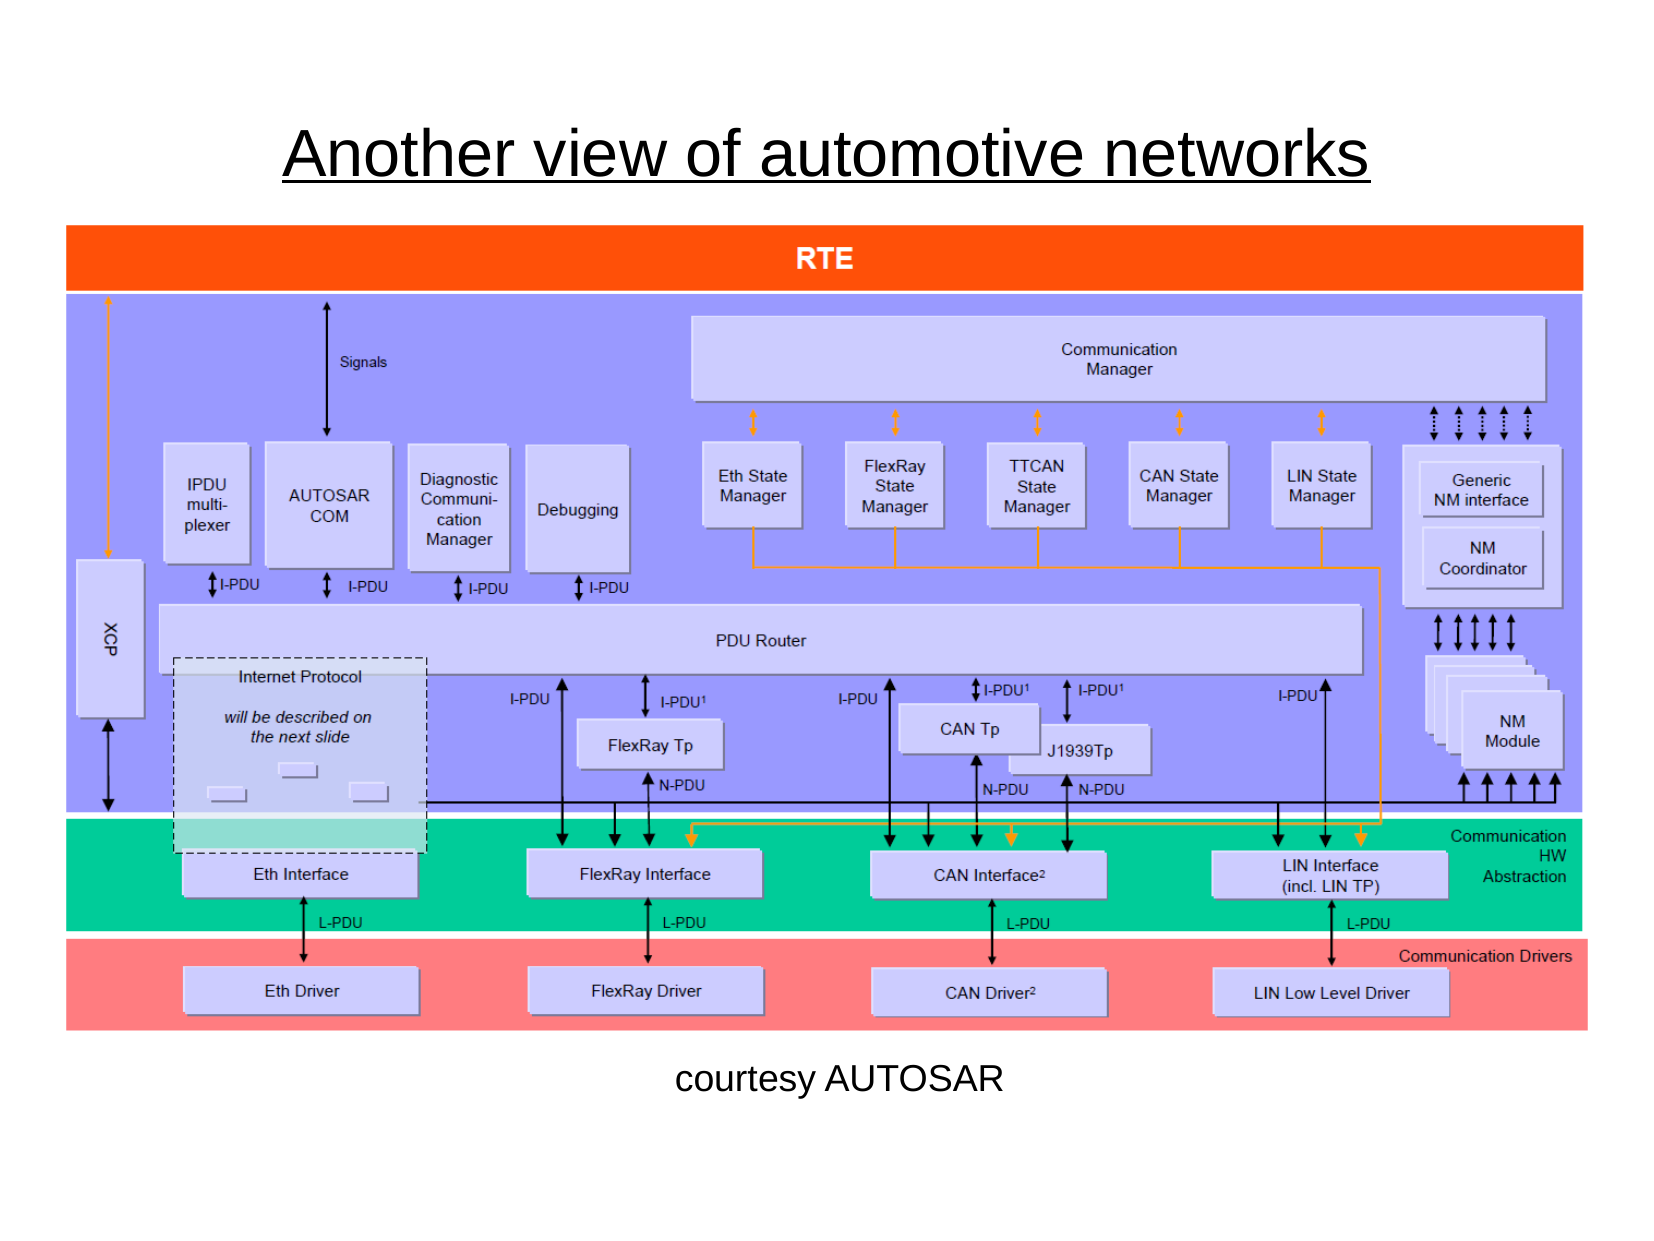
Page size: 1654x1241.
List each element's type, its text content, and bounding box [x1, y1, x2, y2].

text_box courtesy AUTOSAR [659, 1050, 1020, 1107]
picture [51, 210, 1602, 1036]
title Another view of automotive networks [82, 49, 1571, 257]
